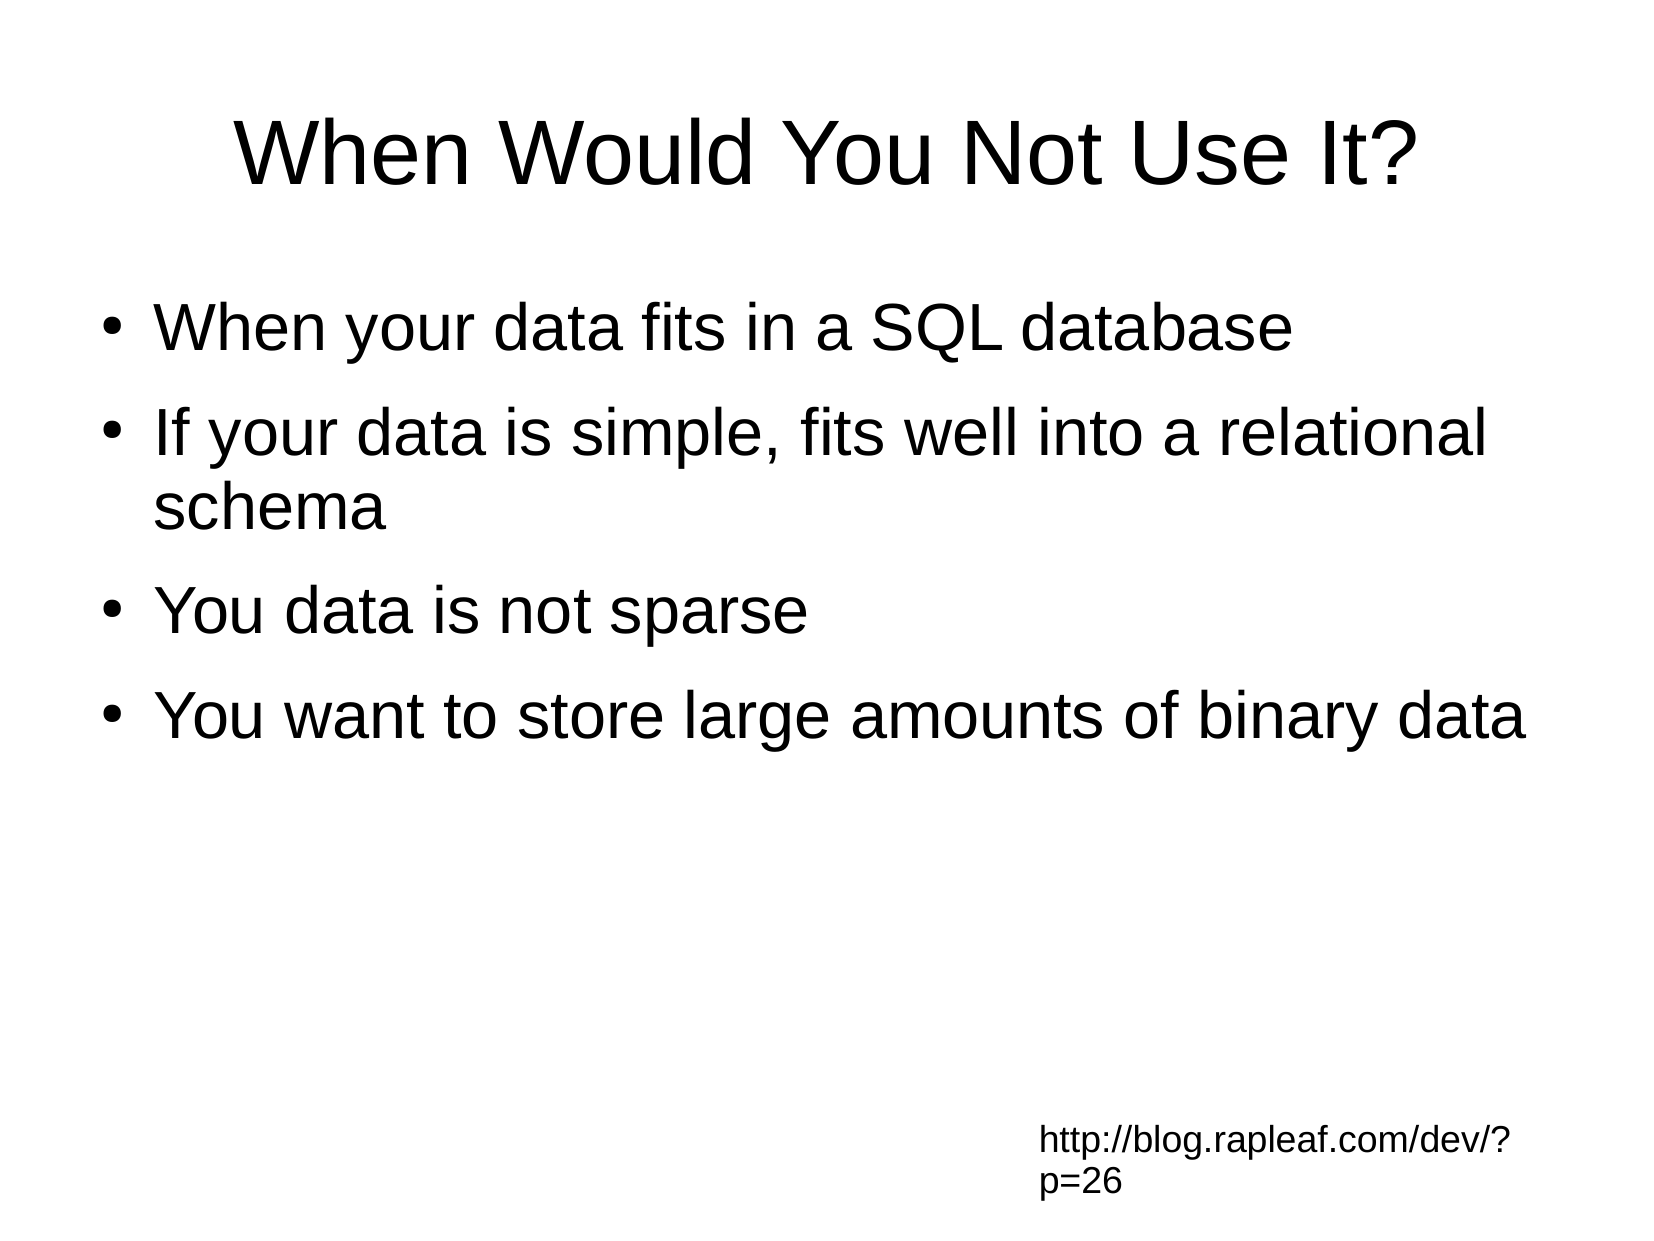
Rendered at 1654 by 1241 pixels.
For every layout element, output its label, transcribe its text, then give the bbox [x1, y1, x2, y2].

text_box http://blog.rapleaf.com/dev/?p=26 [1023, 1110, 1611, 1172]
title When Would You Not Use It? [82, 56, 1571, 250]
list When your data fits in a SQL database If your data is simple, fits well into a relational schema You data is not sparse You want to store large amounts of binary data [82, 290, 1571, 1109]
